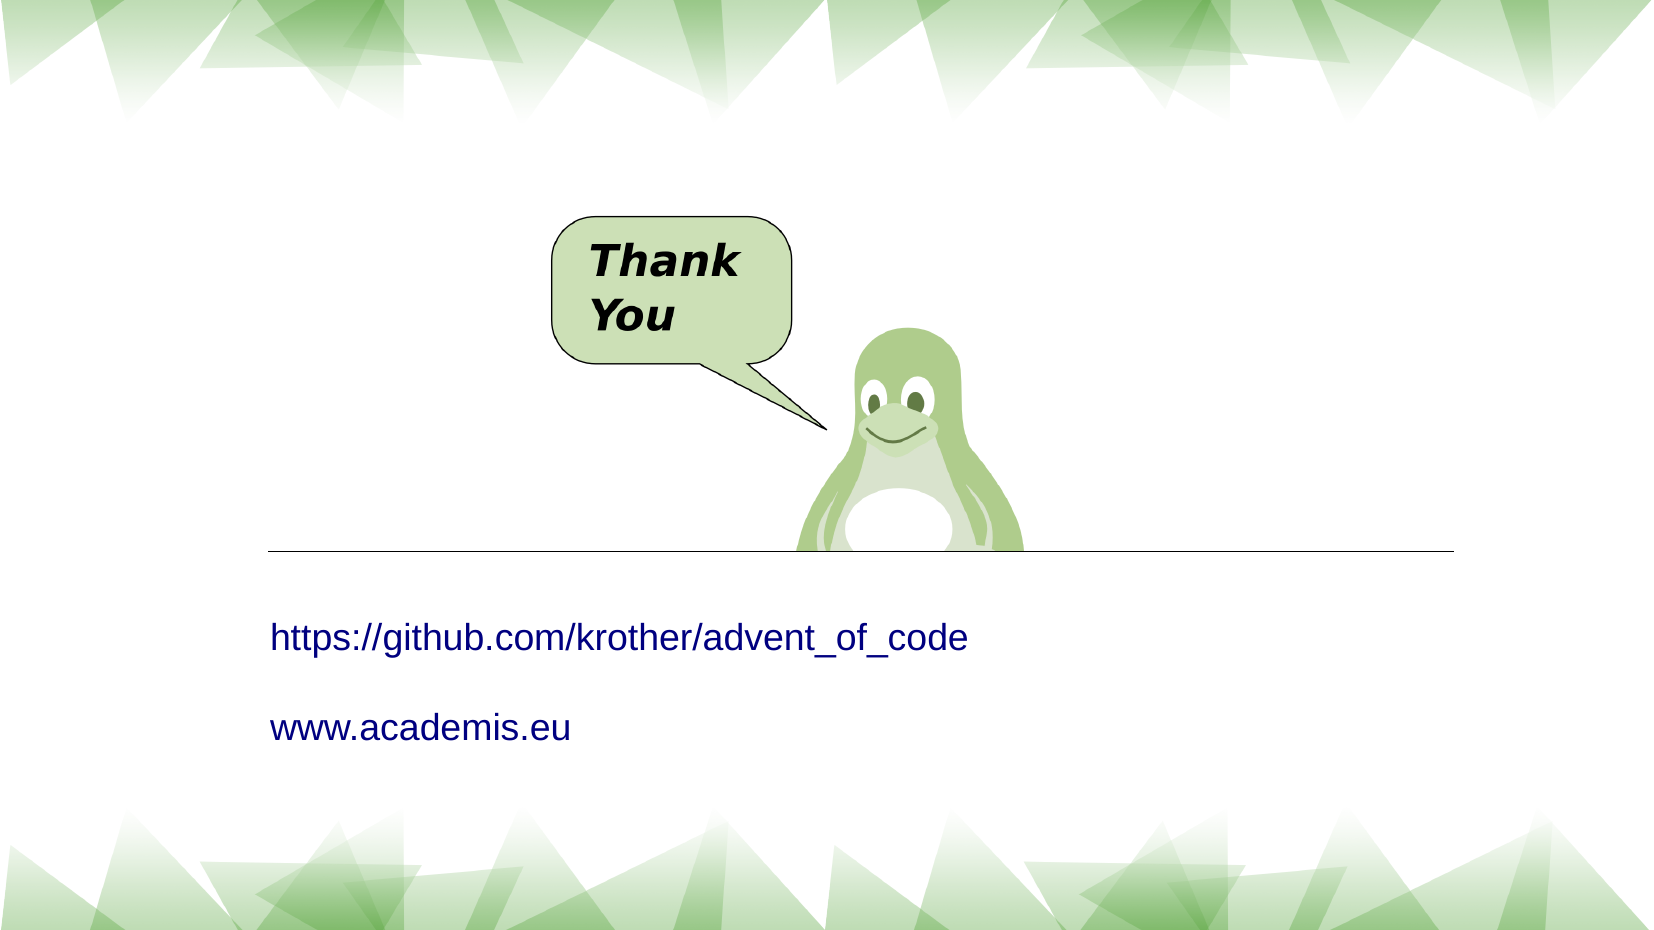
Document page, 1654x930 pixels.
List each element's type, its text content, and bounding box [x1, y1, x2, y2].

title www.academis.eu [270, 675, 1426, 781]
picture [463, 203, 1124, 551]
picture [0, 802, 1651, 930]
title https://github.com/krother/advent_of_code [270, 585, 1231, 675]
picture [0, 0, 1653, 128]
